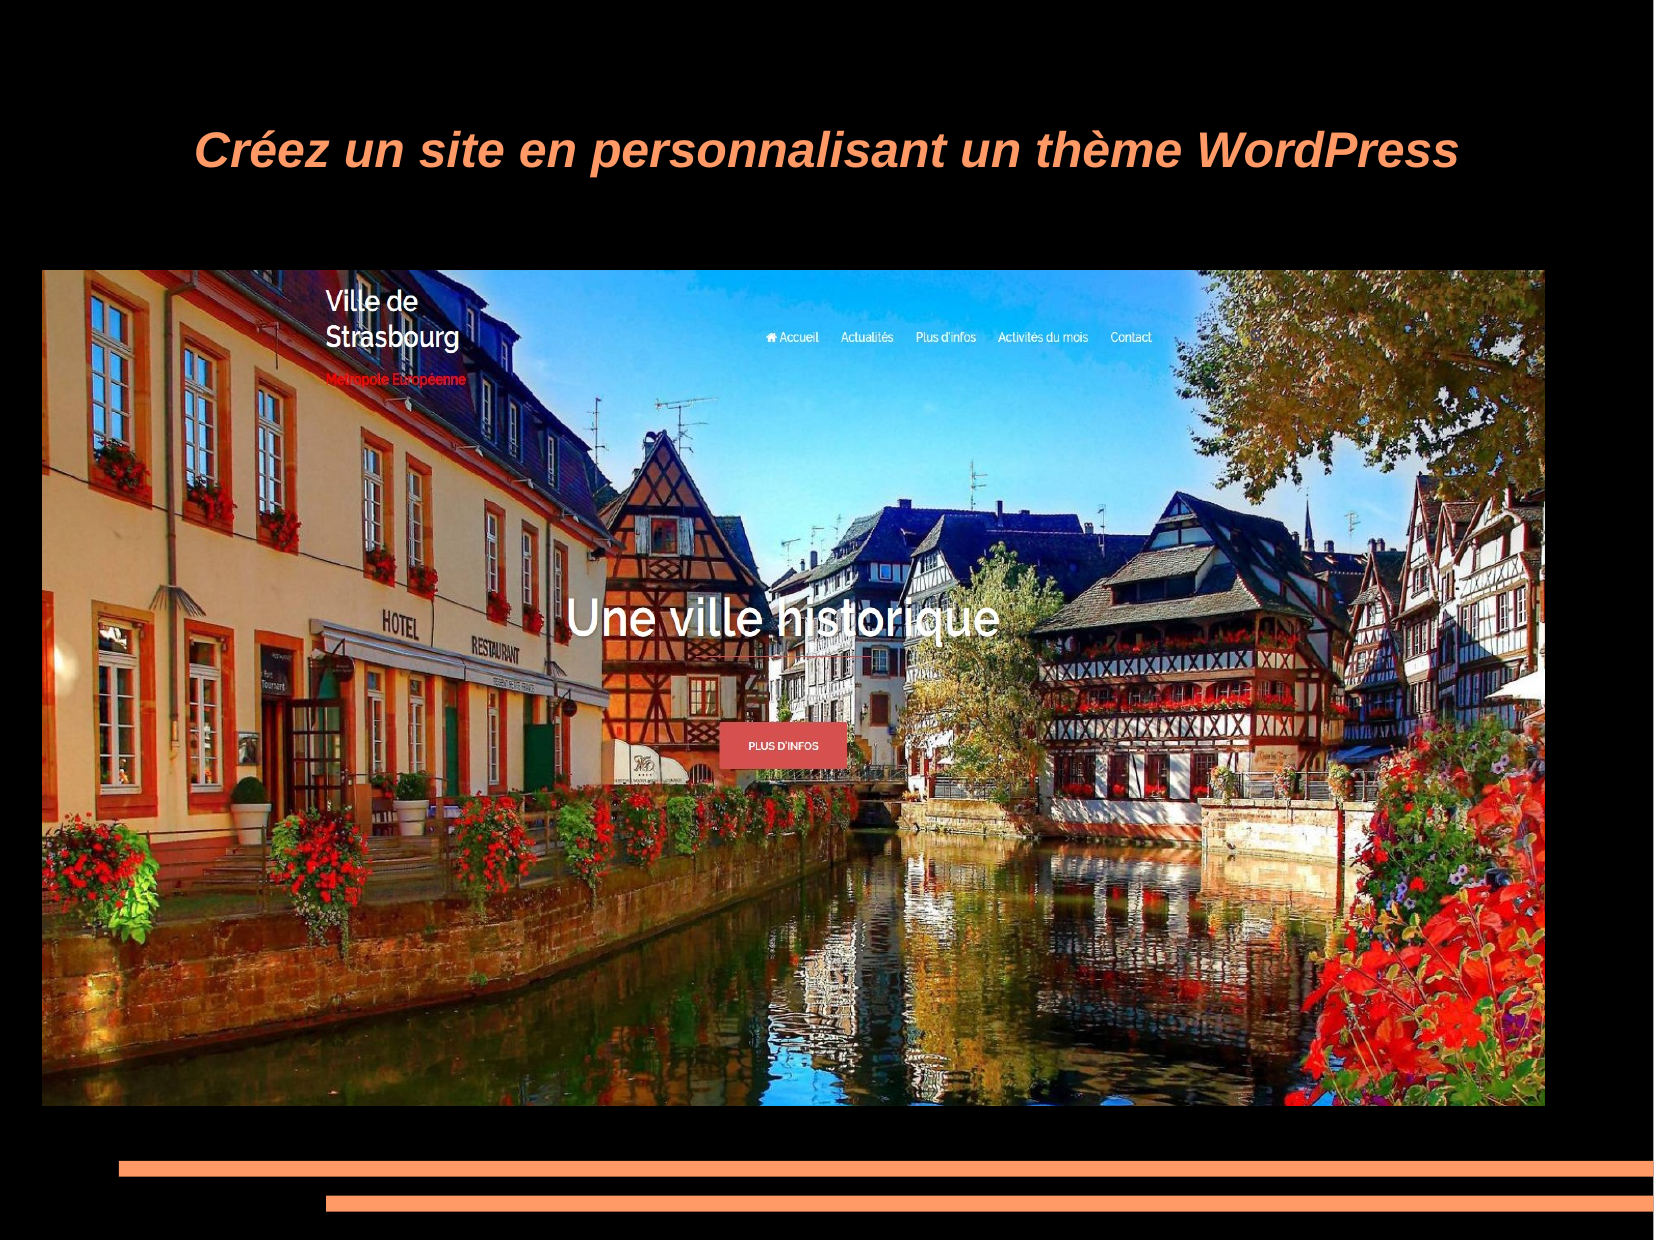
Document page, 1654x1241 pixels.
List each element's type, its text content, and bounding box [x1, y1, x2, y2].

picture [42, 270, 1545, 1106]
title Créez un site en personnalisant un thème WordPress [121, 46, 1534, 254]
picture [931, 270, 944, 274]
